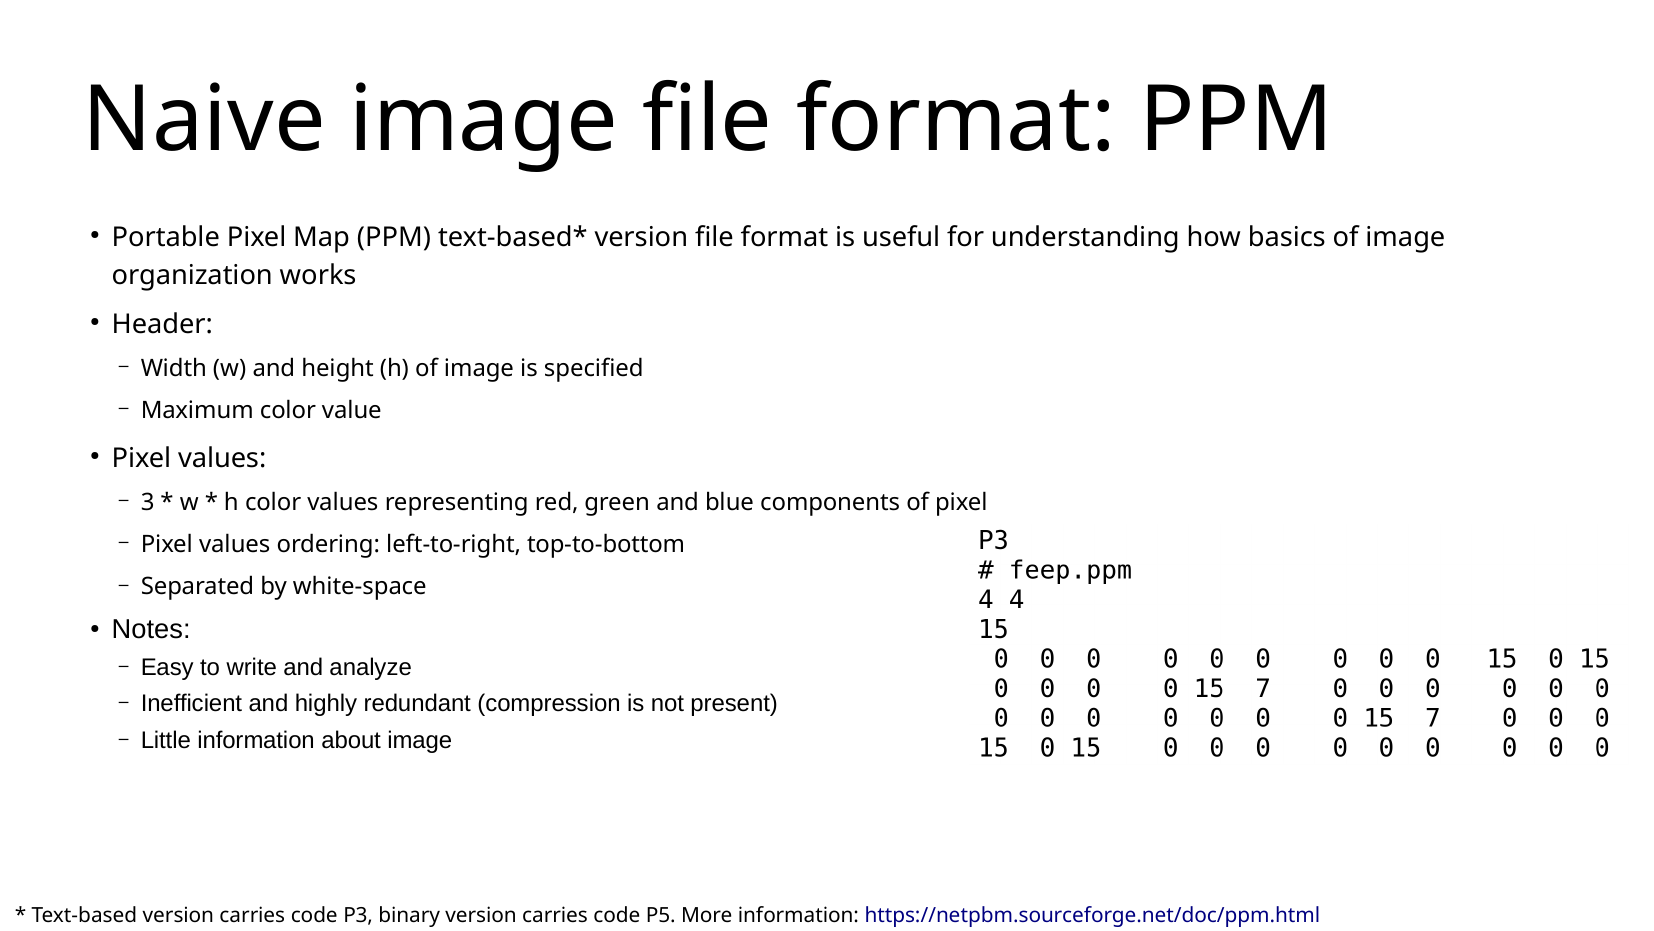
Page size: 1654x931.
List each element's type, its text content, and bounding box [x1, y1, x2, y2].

text_box * Text-based version carries code P3, binary version carries code P5. More information: https://netpbm.sourceforge.net/doc/ppm.html [0, 892, 1651, 931]
list Portable Pixel Map (PPM) text-based* version file format is useful for understanding how basics of image organization works Header: Width (w) and height (h) of image is specified Maximum color value Pixel values: 3 * w * h color values representing red, green and blue components of pixel Pixel values ordering: left-to-right, top-to-bottom Separated by white-space Notes: Easy to write and analyze Inefficient and highly redundant (compression is not present) Little information about image [82, 217, 1571, 758]
title Naive image file format: PPM [82, 37, 1571, 193]
picture [969, 524, 1629, 766]
